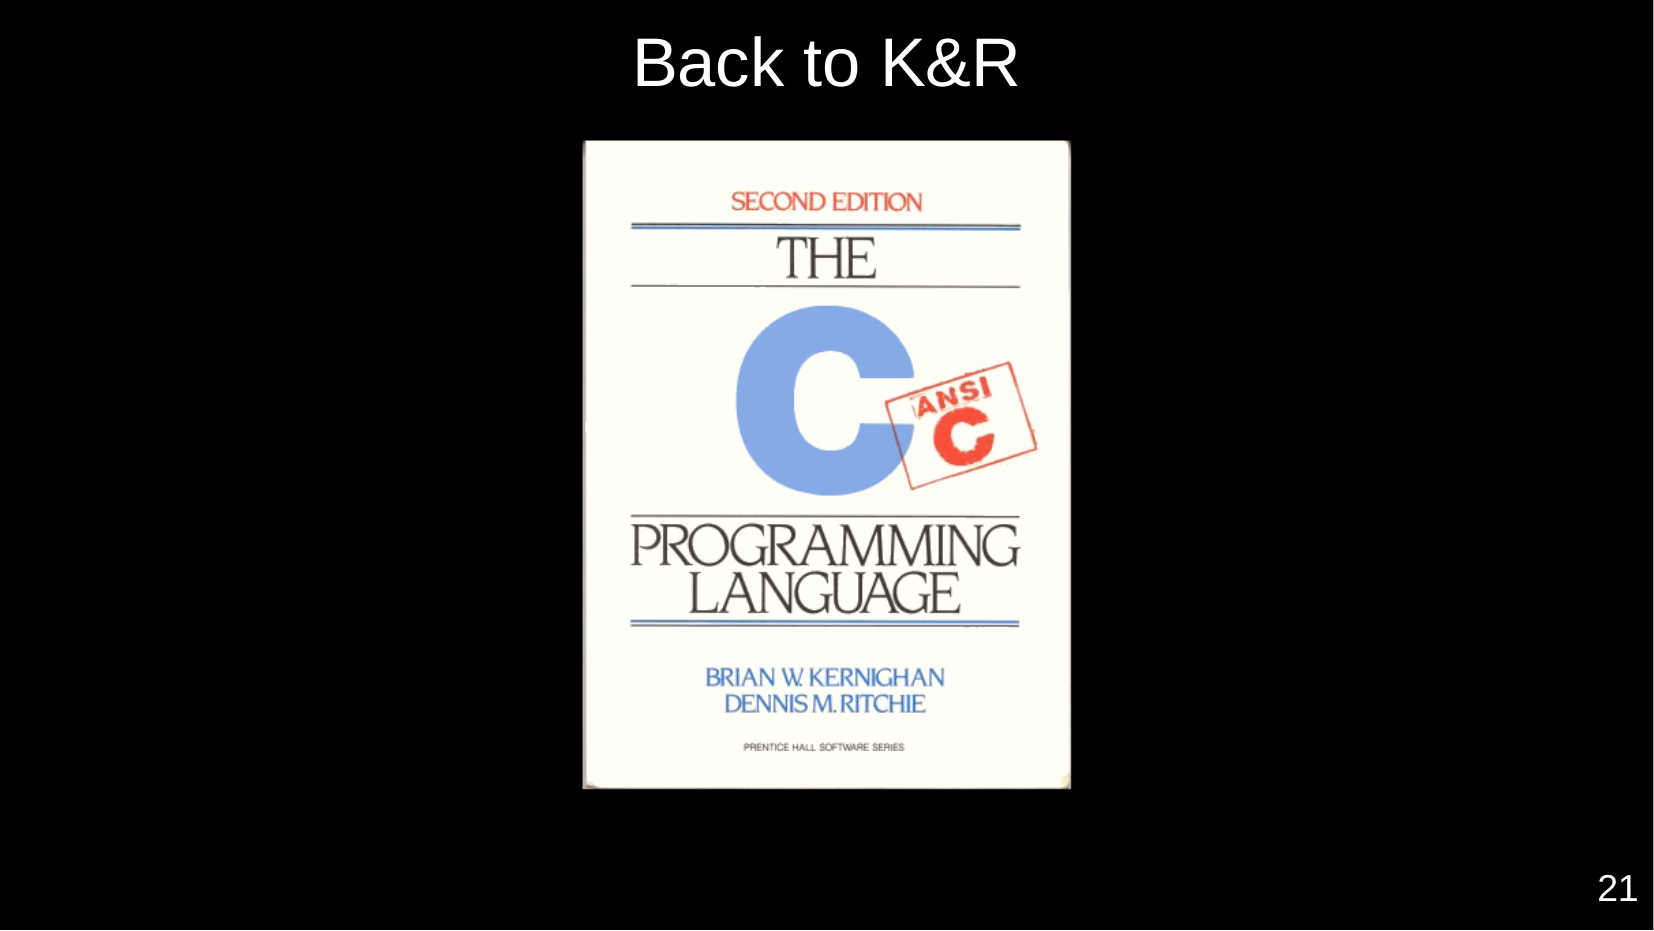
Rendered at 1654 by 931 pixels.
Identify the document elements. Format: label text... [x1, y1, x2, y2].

title Back to K&R [82, 4, 1571, 121]
text_box <number> [1024, 860, 1654, 931]
picture [580, 138, 1074, 792]
